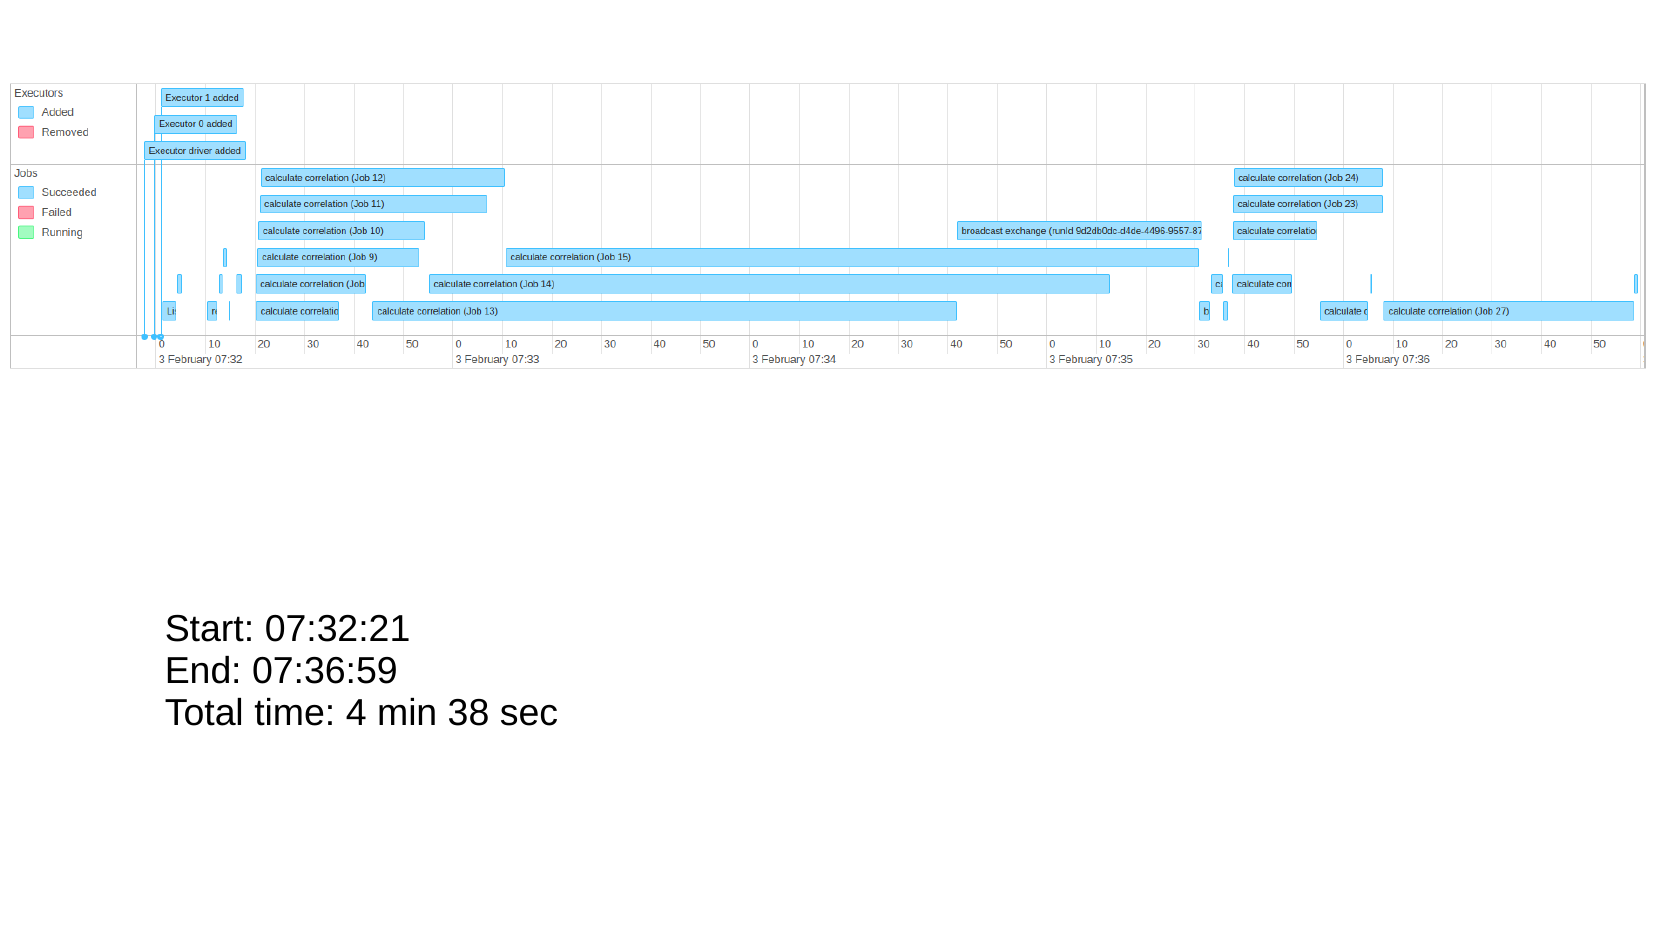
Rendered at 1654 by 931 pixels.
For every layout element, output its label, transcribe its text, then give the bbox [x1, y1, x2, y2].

text_box Start: 07:32:21 End: 07:36:59 Total time: 4 min 38 sec [150, 600, 788, 783]
picture [0, 77, 1654, 376]
